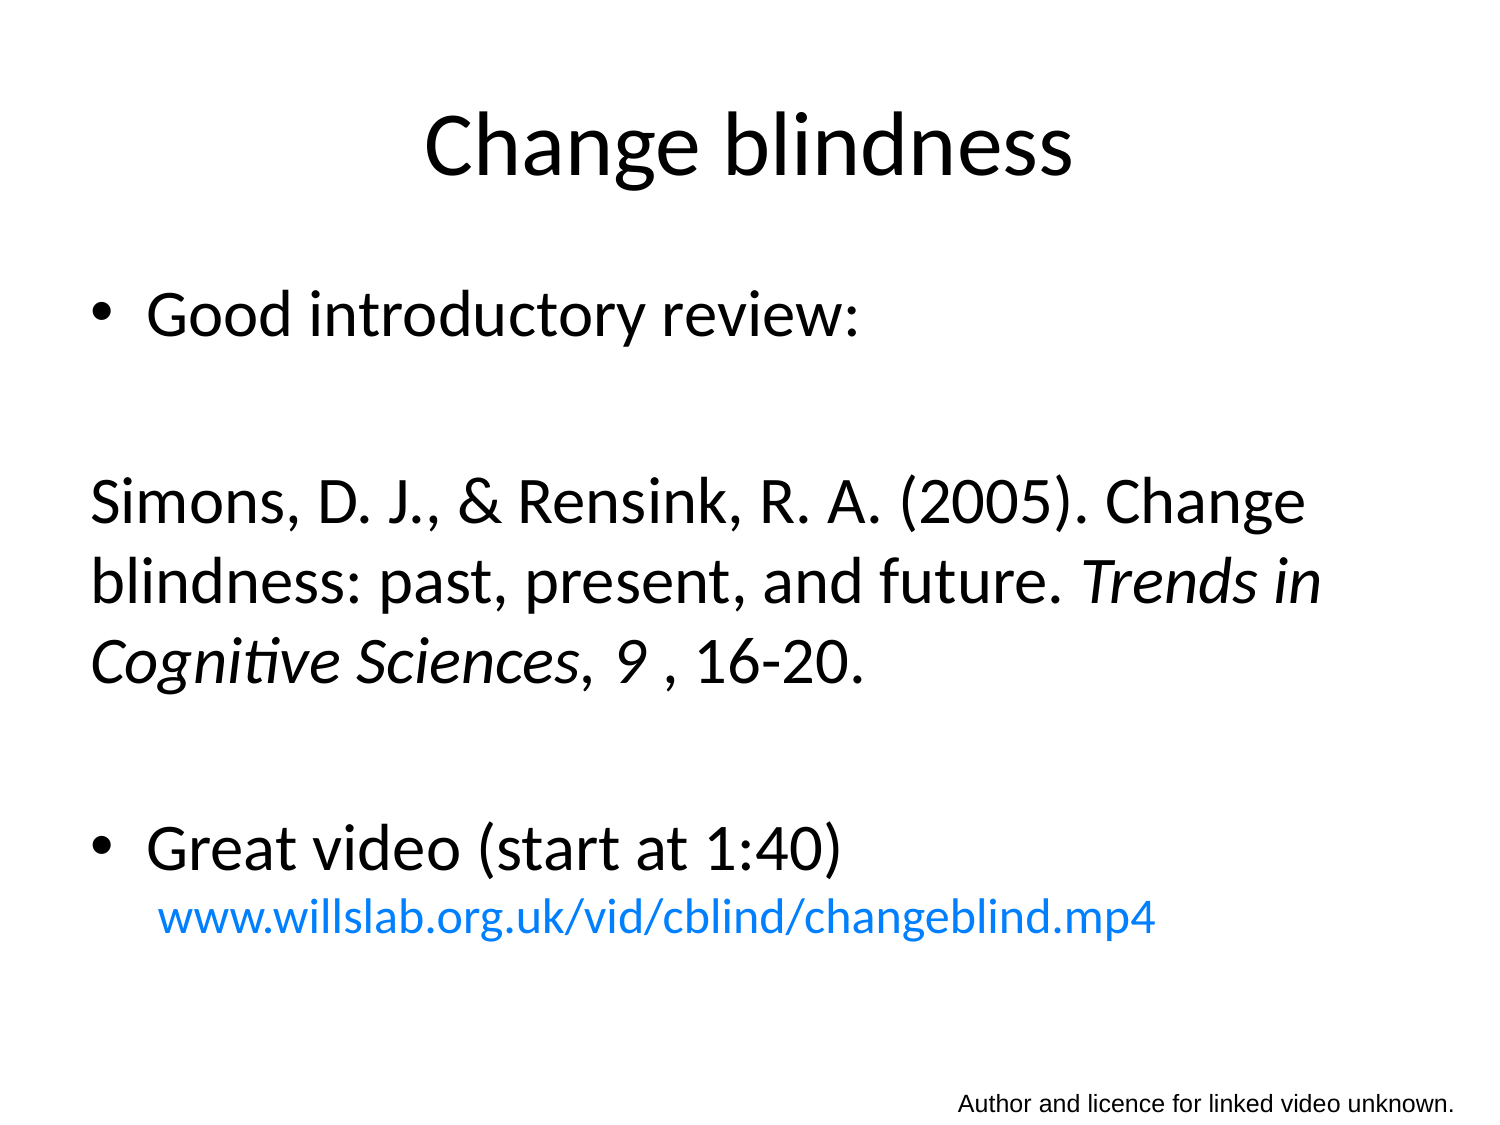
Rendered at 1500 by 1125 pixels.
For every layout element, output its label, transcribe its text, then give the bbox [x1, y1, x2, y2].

title Change blindness [75, 45, 1425, 233]
text_box Author and licence for linked video unknown. [943, 1082, 1500, 1125]
list Good introductory review: Simons, D. J., & Rensink, R. A. (2005). Change blindness: past, present, and future. Trends in Cognitive Sciences, 9 , 16-20. Great video (start at 1:40) www.willslab.org.uk/vid/cblind/changeblind.mp4 [75, 262, 1425, 1005]
